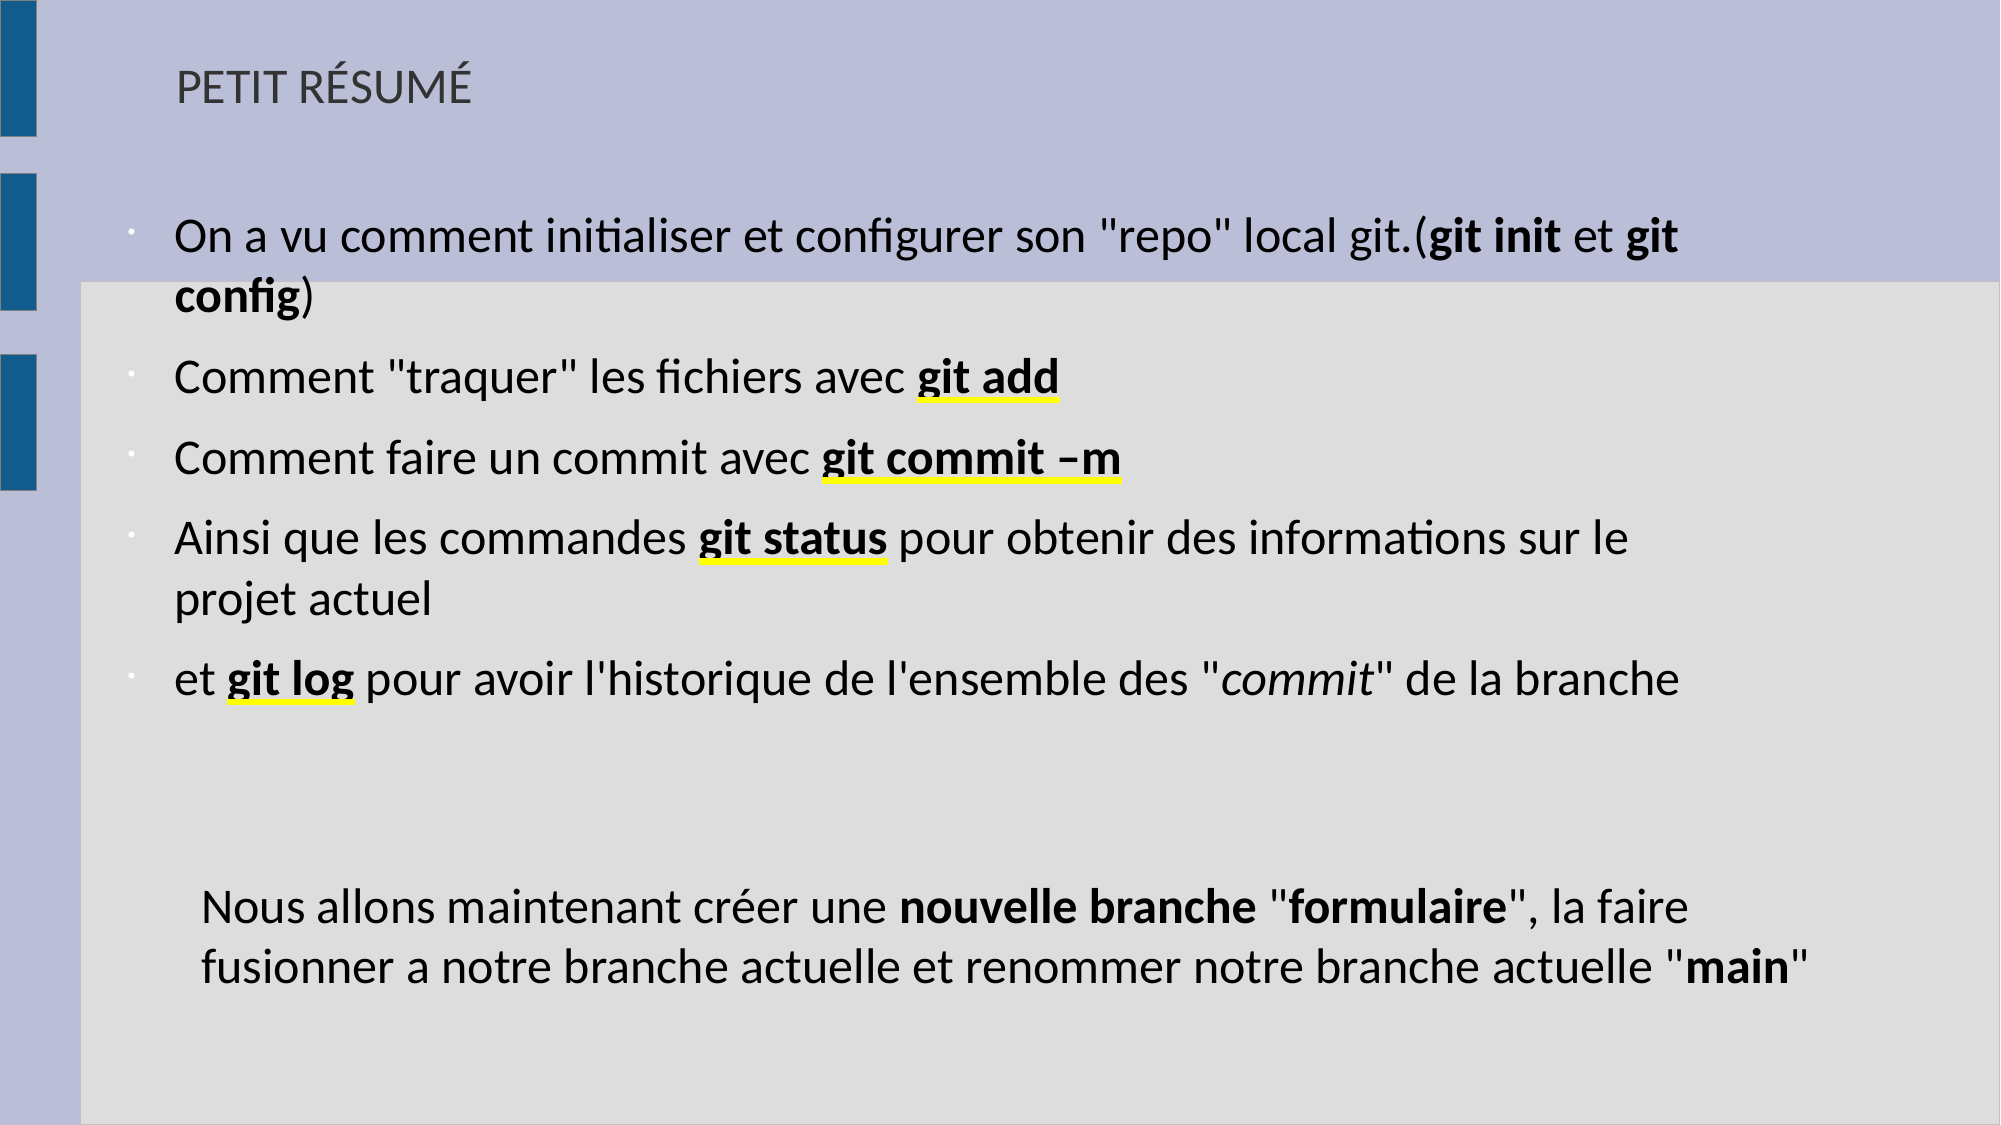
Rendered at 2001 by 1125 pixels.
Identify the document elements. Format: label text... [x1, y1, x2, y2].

text_box On a vu comment initialiser et configurer son "repo" local git.(git init et git config) Comment "traquer" les fichiers avec git add Comment faire un commit avec git commit –m Ainsi que les commandes git status pour obtenir des informations sur le projet actuel et git log pour avoir l'historique de l'ensemble des "commit" de la branche Nous allons maintenant créer une nouvelle branche "formulaire", la faire fusionner a notre branche actuelle et renommer notre branche actuelle "main" [125, 200, 1863, 994]
title PETIT RÉSUMÉ [125, 51, 522, 200]
